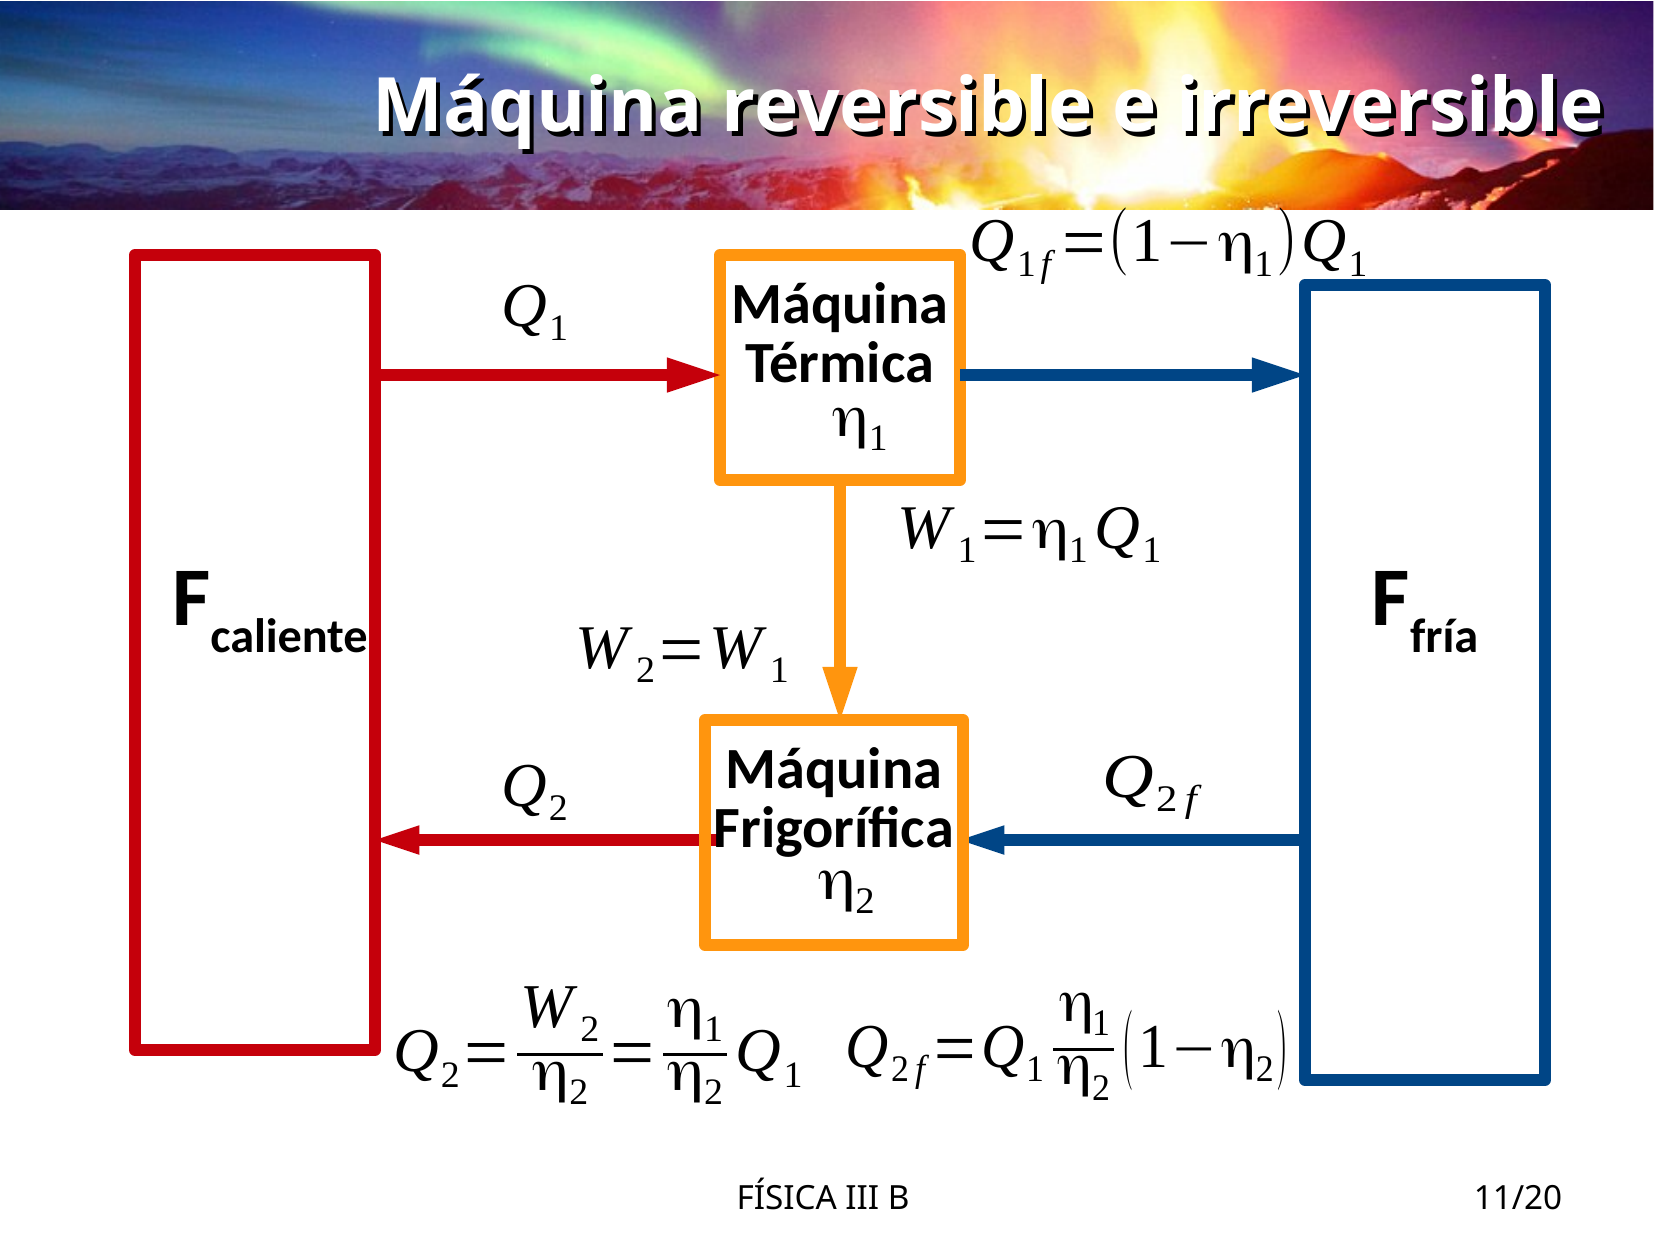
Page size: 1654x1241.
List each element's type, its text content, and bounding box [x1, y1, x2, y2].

text_box Fcaliente [150, 555, 391, 691]
picture [0, 1, 1654, 210]
chart [839, 990, 1296, 1108]
chart [890, 492, 1168, 571]
chart [569, 612, 796, 691]
chart [495, 270, 575, 349]
chart [386, 971, 809, 1113]
chart [963, 205, 1374, 285]
chart [825, 405, 894, 459]
text_box Ffría [1305, 555, 1546, 691]
chart [810, 868, 882, 923]
text_box Máquina Frigorífica [705, 720, 964, 946]
text_box Máquina Térmica [720, 255, 961, 481]
title Máquina reversible e irreversible [45, 15, 1606, 191]
chart [1095, 741, 1210, 820]
chart [495, 750, 575, 829]
